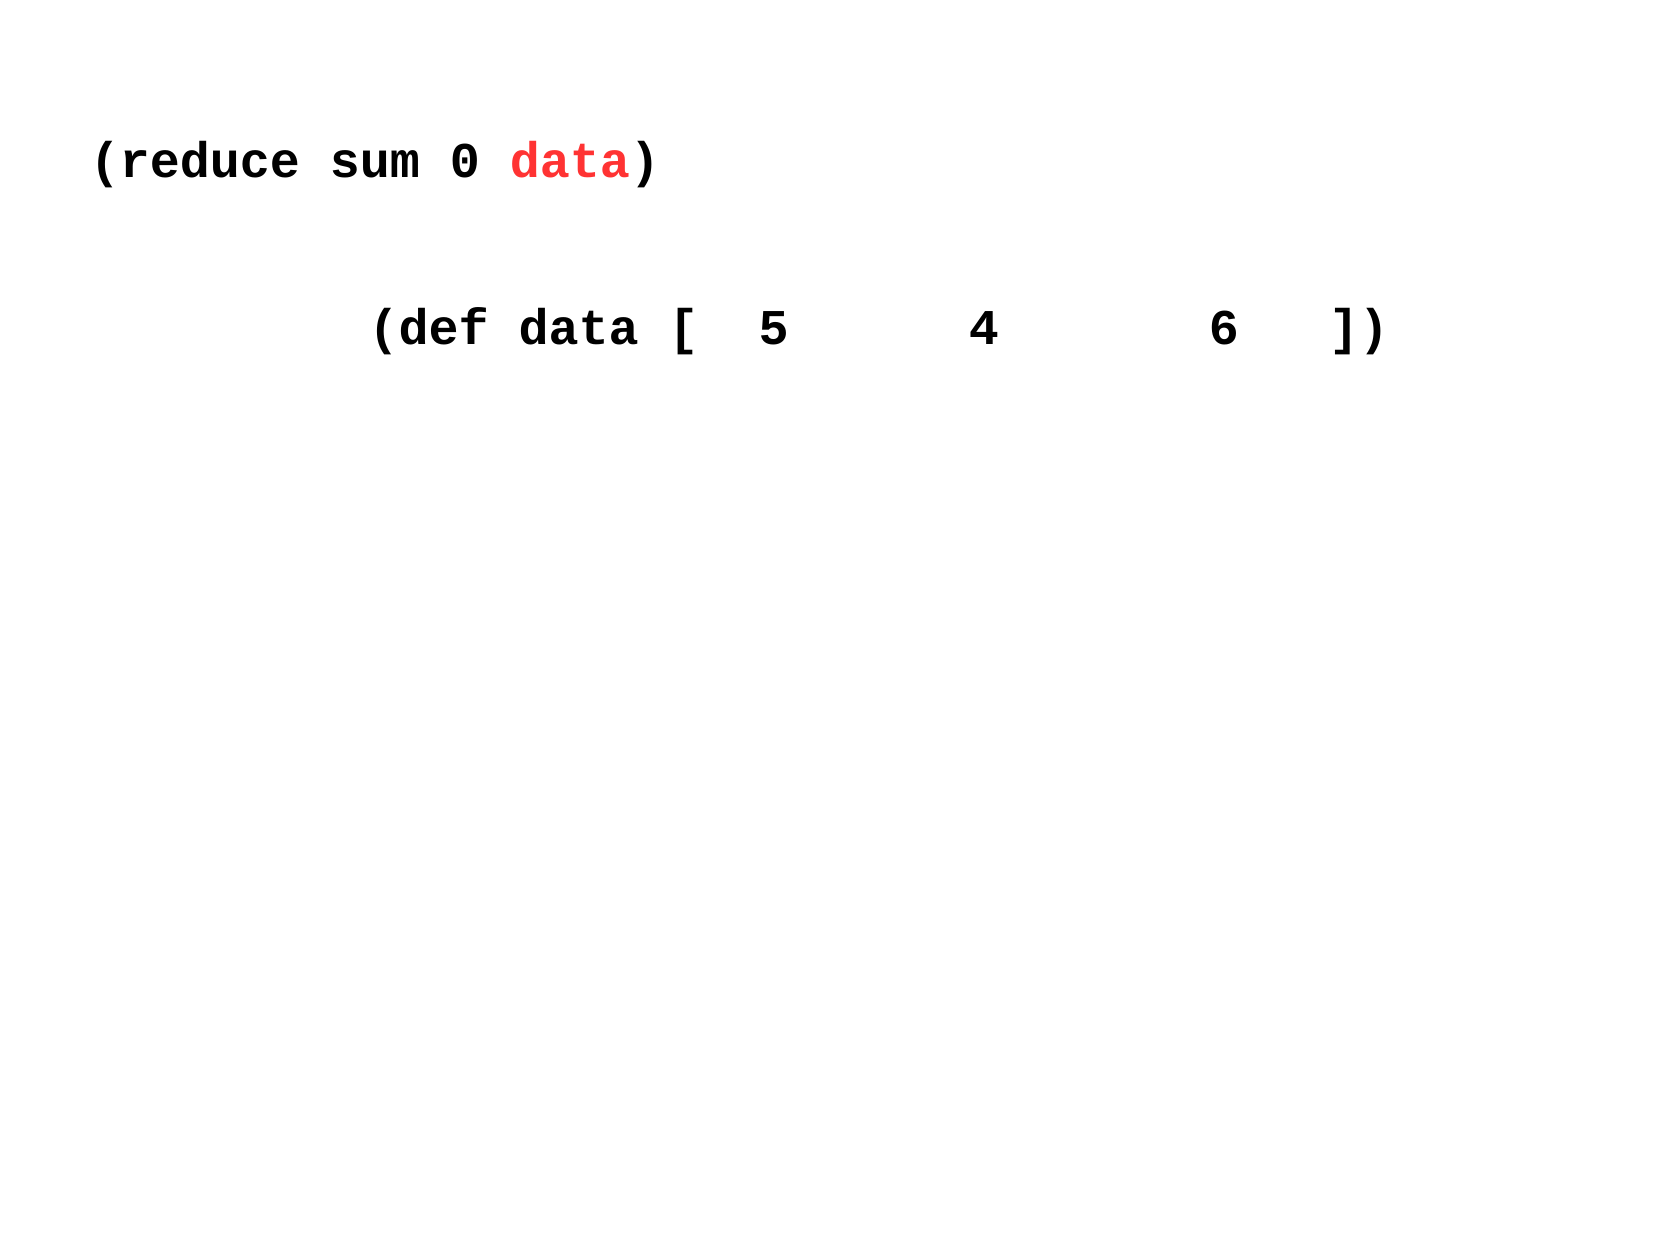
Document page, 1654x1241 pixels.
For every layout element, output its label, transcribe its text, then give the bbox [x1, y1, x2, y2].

text_box (reduce sum 0 data) [74, 74, 1260, 260]
text_box (def data [ 5 4 6 ]) [353, 286, 1485, 358]
